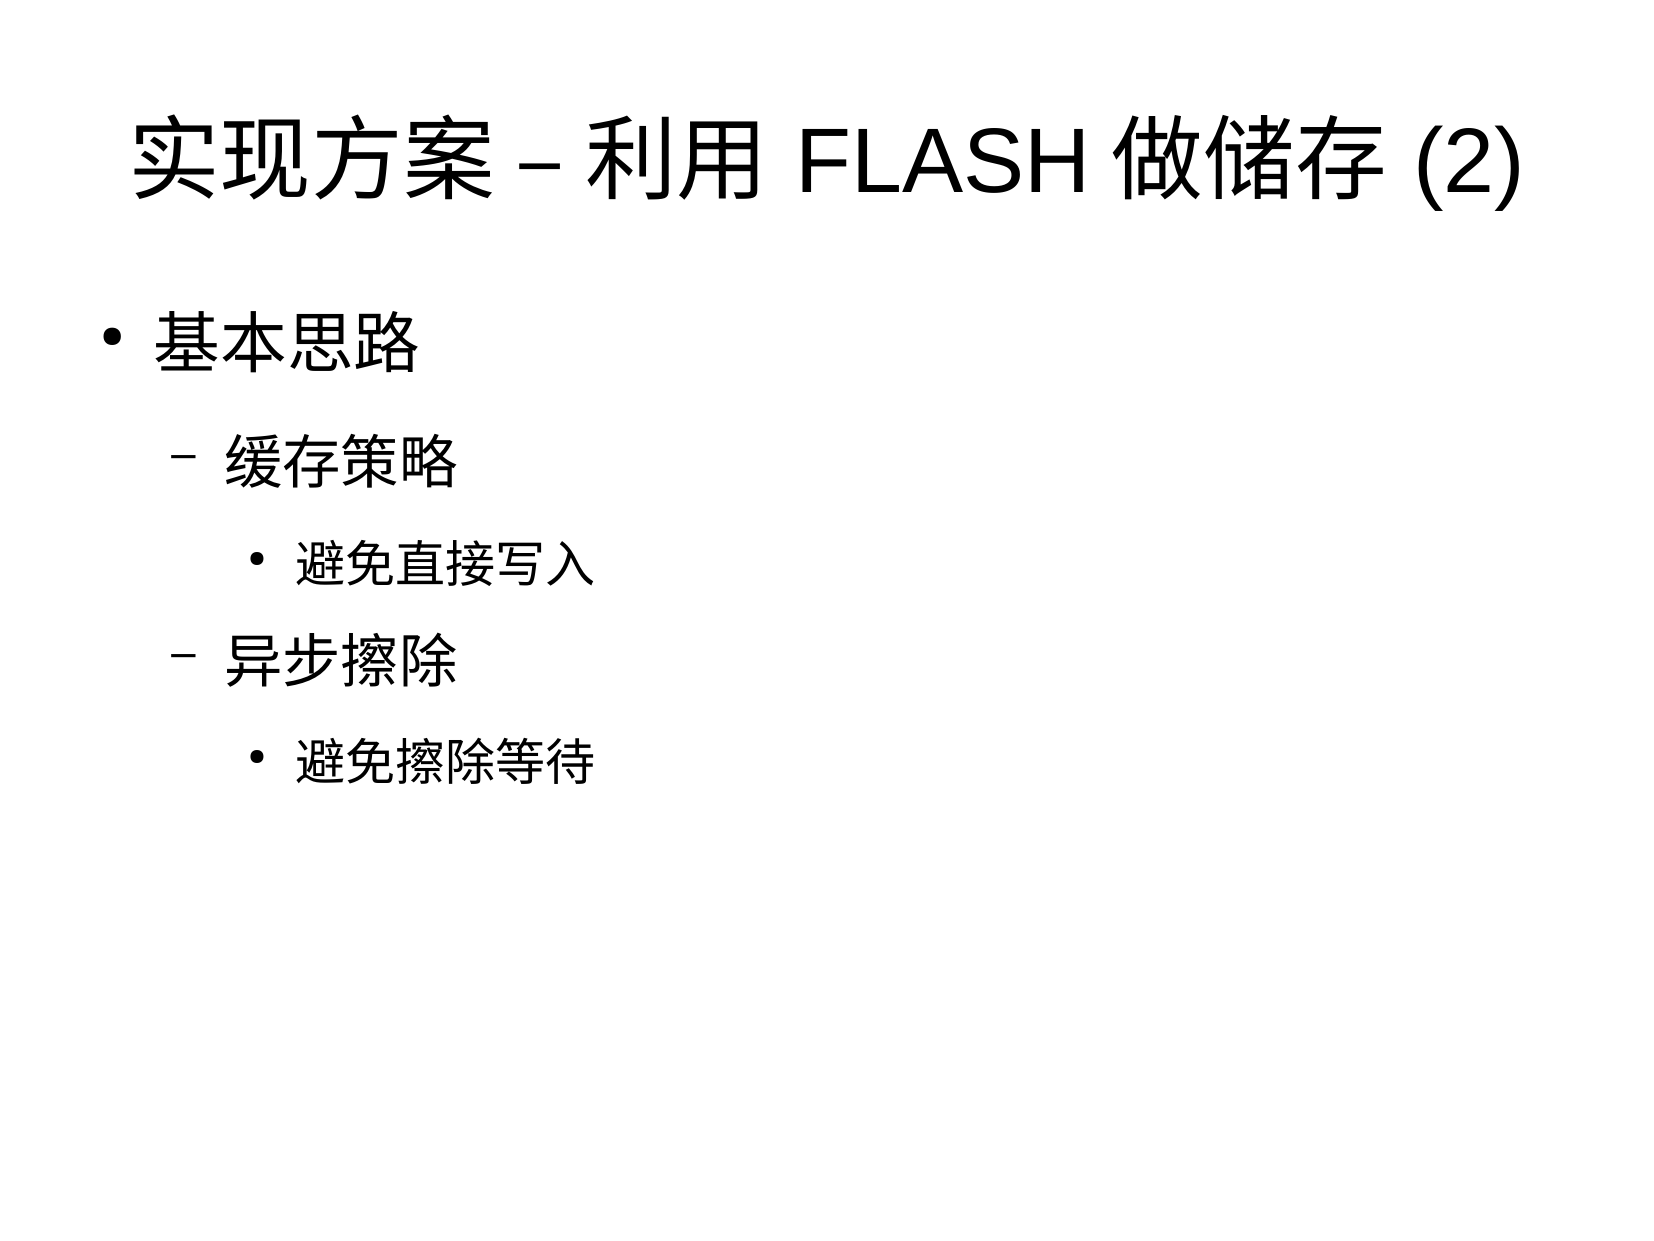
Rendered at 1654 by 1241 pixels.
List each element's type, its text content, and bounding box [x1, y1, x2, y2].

title 实现方案 – 利用FLASH做储存(2) [82, 49, 1571, 257]
list 基本思路 缓存策略 避免直接写入 异步擦除 避免擦除等待 [82, 290, 1571, 1010]
